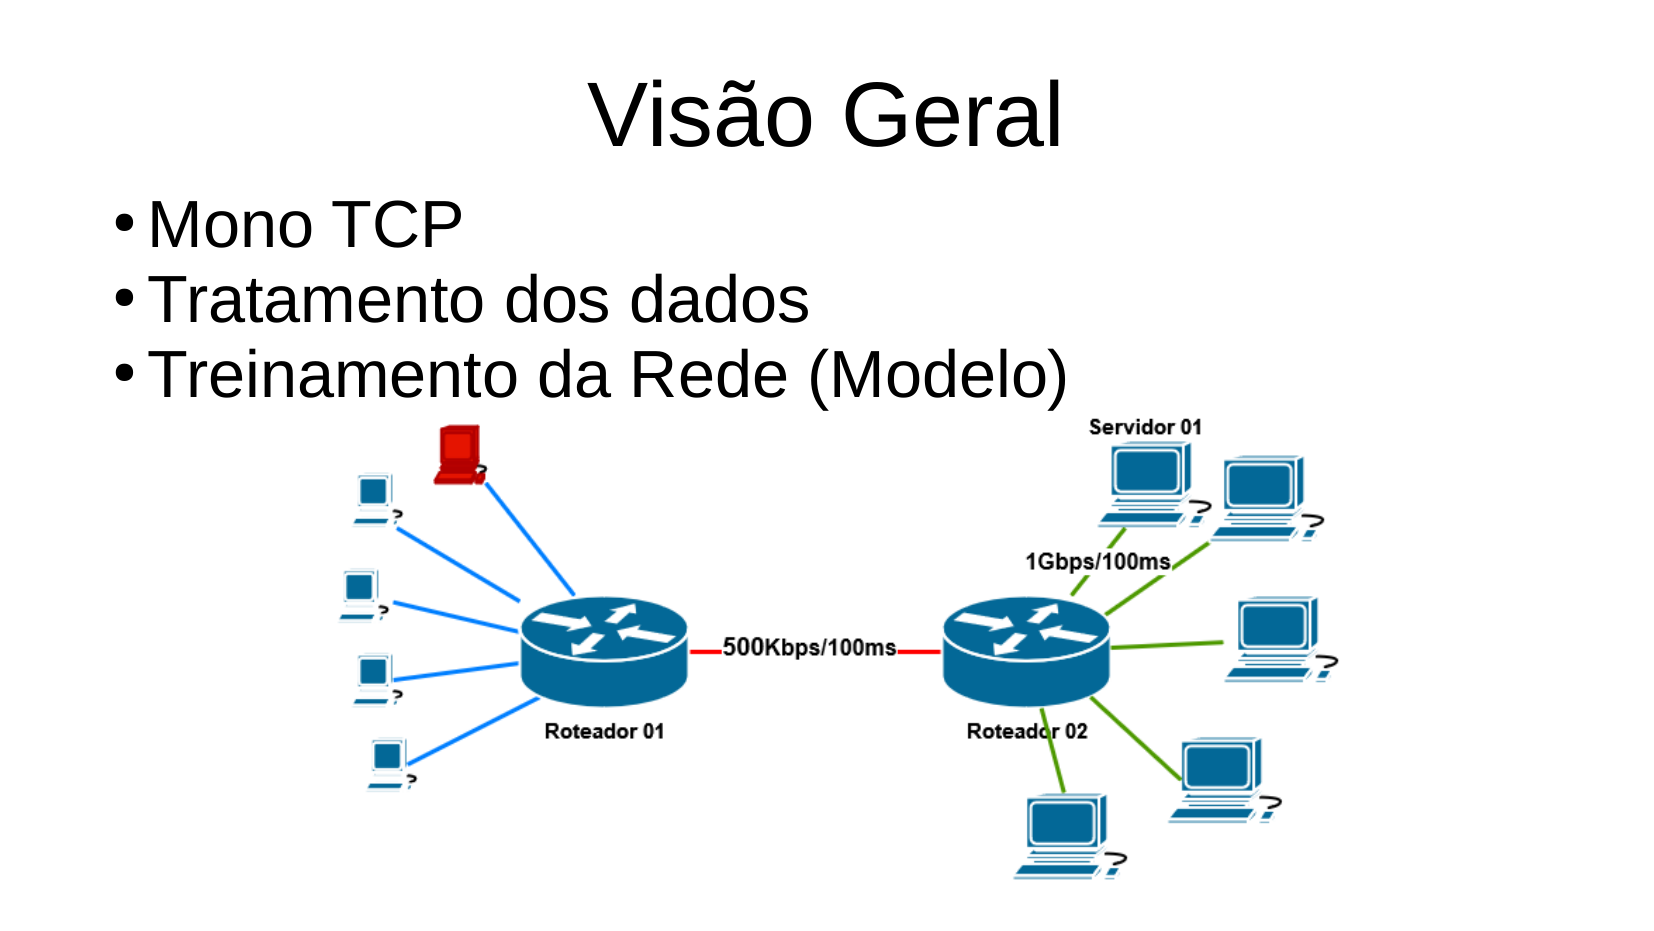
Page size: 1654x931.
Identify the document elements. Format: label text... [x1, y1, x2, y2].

subtitle Mono TCP Tratamento dos dados Treinamento da Rede (Modelo) [112, 187, 1501, 451]
title Visão Geral [82, 37, 1571, 193]
picture [335, 412, 1351, 881]
